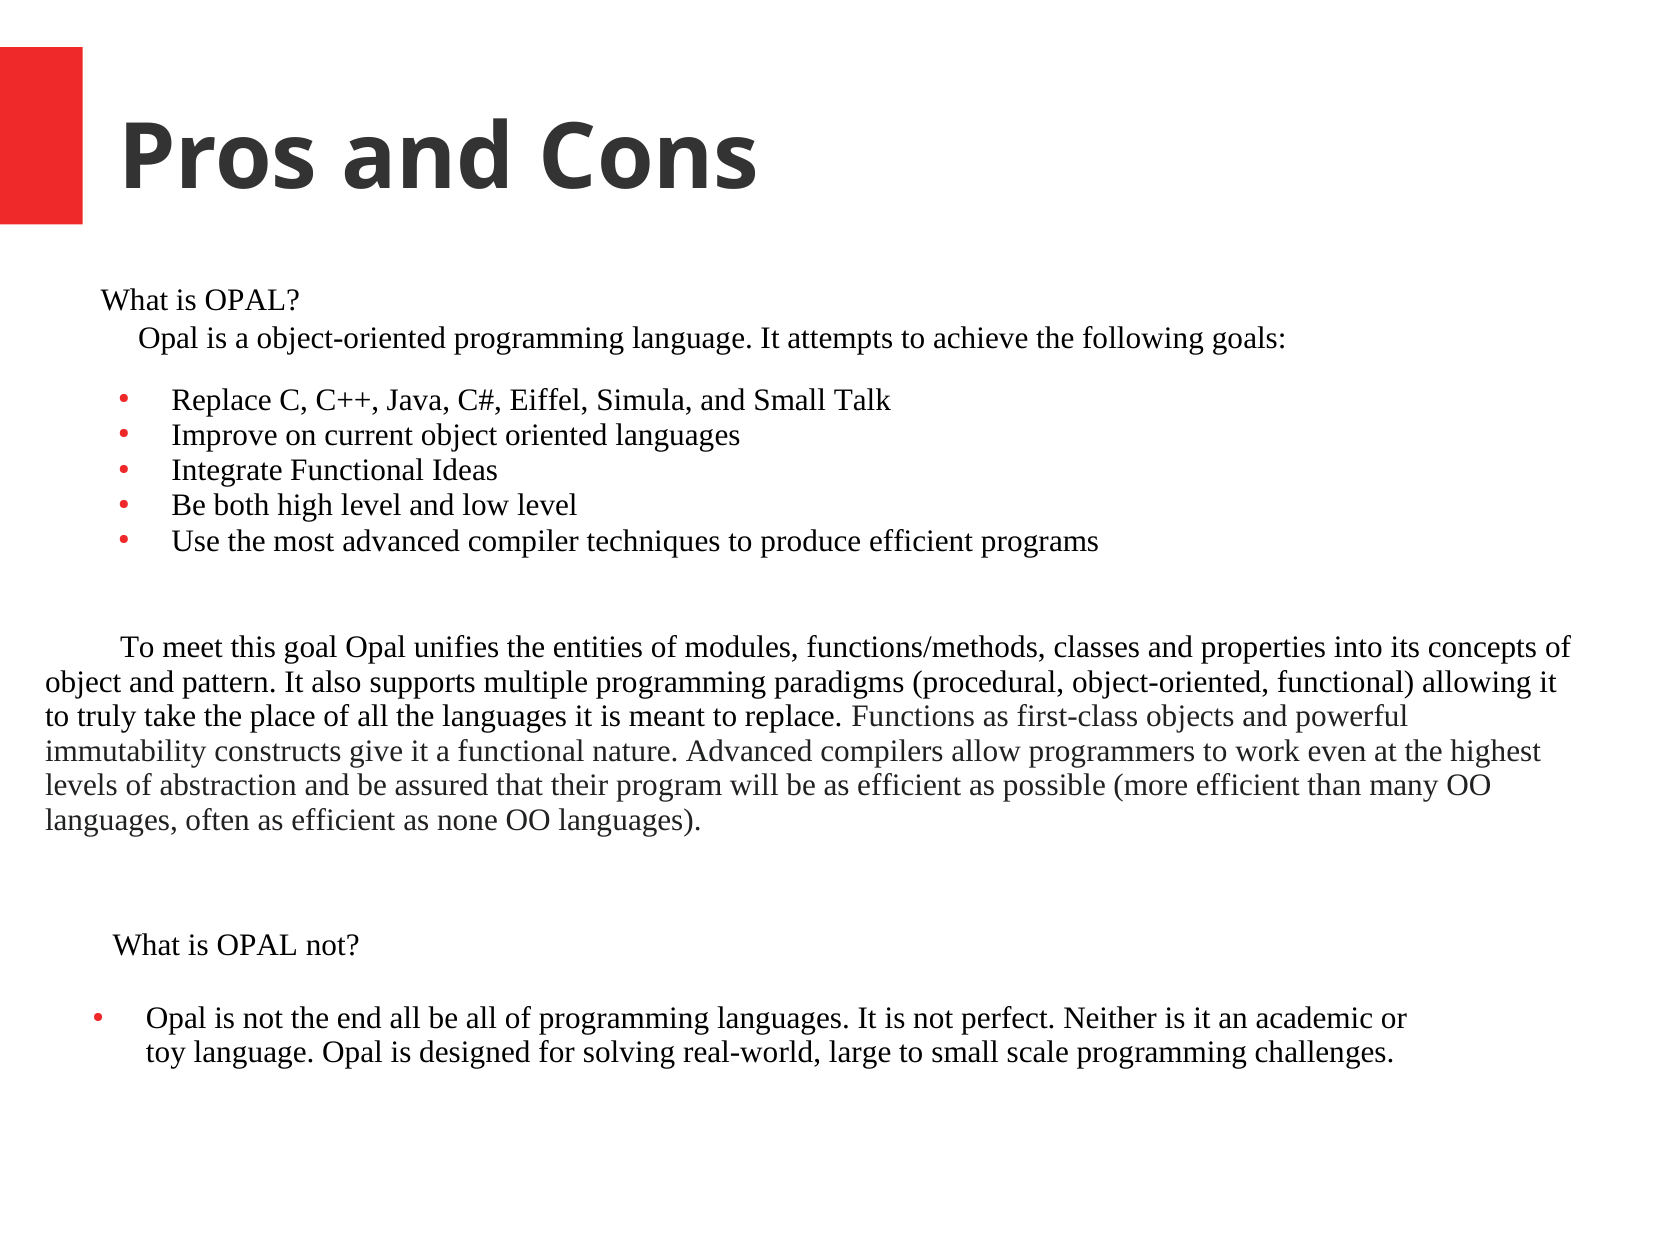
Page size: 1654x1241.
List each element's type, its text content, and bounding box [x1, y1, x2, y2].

list What is OPAL? Opal is a object-oriented programming language. It attempts to achieve the following goals: Replace C, C++, Java, C#, Eiffel, Simula, and Small Talk Improve on current object oriented languages Integrate Functional Ideas Be both high level and low level Use the most advanced compiler techniques to produce efficient programs [63, 285, 1561, 586]
title Pros and Cons [118, 49, 1571, 257]
list What is OPAL not? Opal is not the end all be all of programming languages. It is not perfect. Neither is it an academic or toy language. Opal is designed for solving real-world, large to small scale programming challenges. [75, 930, 1426, 1111]
list To meet this goal Opal unifies the entities of modules, functions/methods, classes and properties into its concepts of object and pattern. It also supports multiple programming paradigms (procedural, object-oriented, functional) allowing it to truly take the place of all the languages it is meant to replace. Functions as first-class objects and powerful immutability constructs give it a functional nature. Advanced compilers allow programmers to work even at the highest levels of abstraction and be assured that their program will be as efficient as possible (more efficient than many OO languages, often as efficient as none OO languages). [45, 630, 1576, 871]
